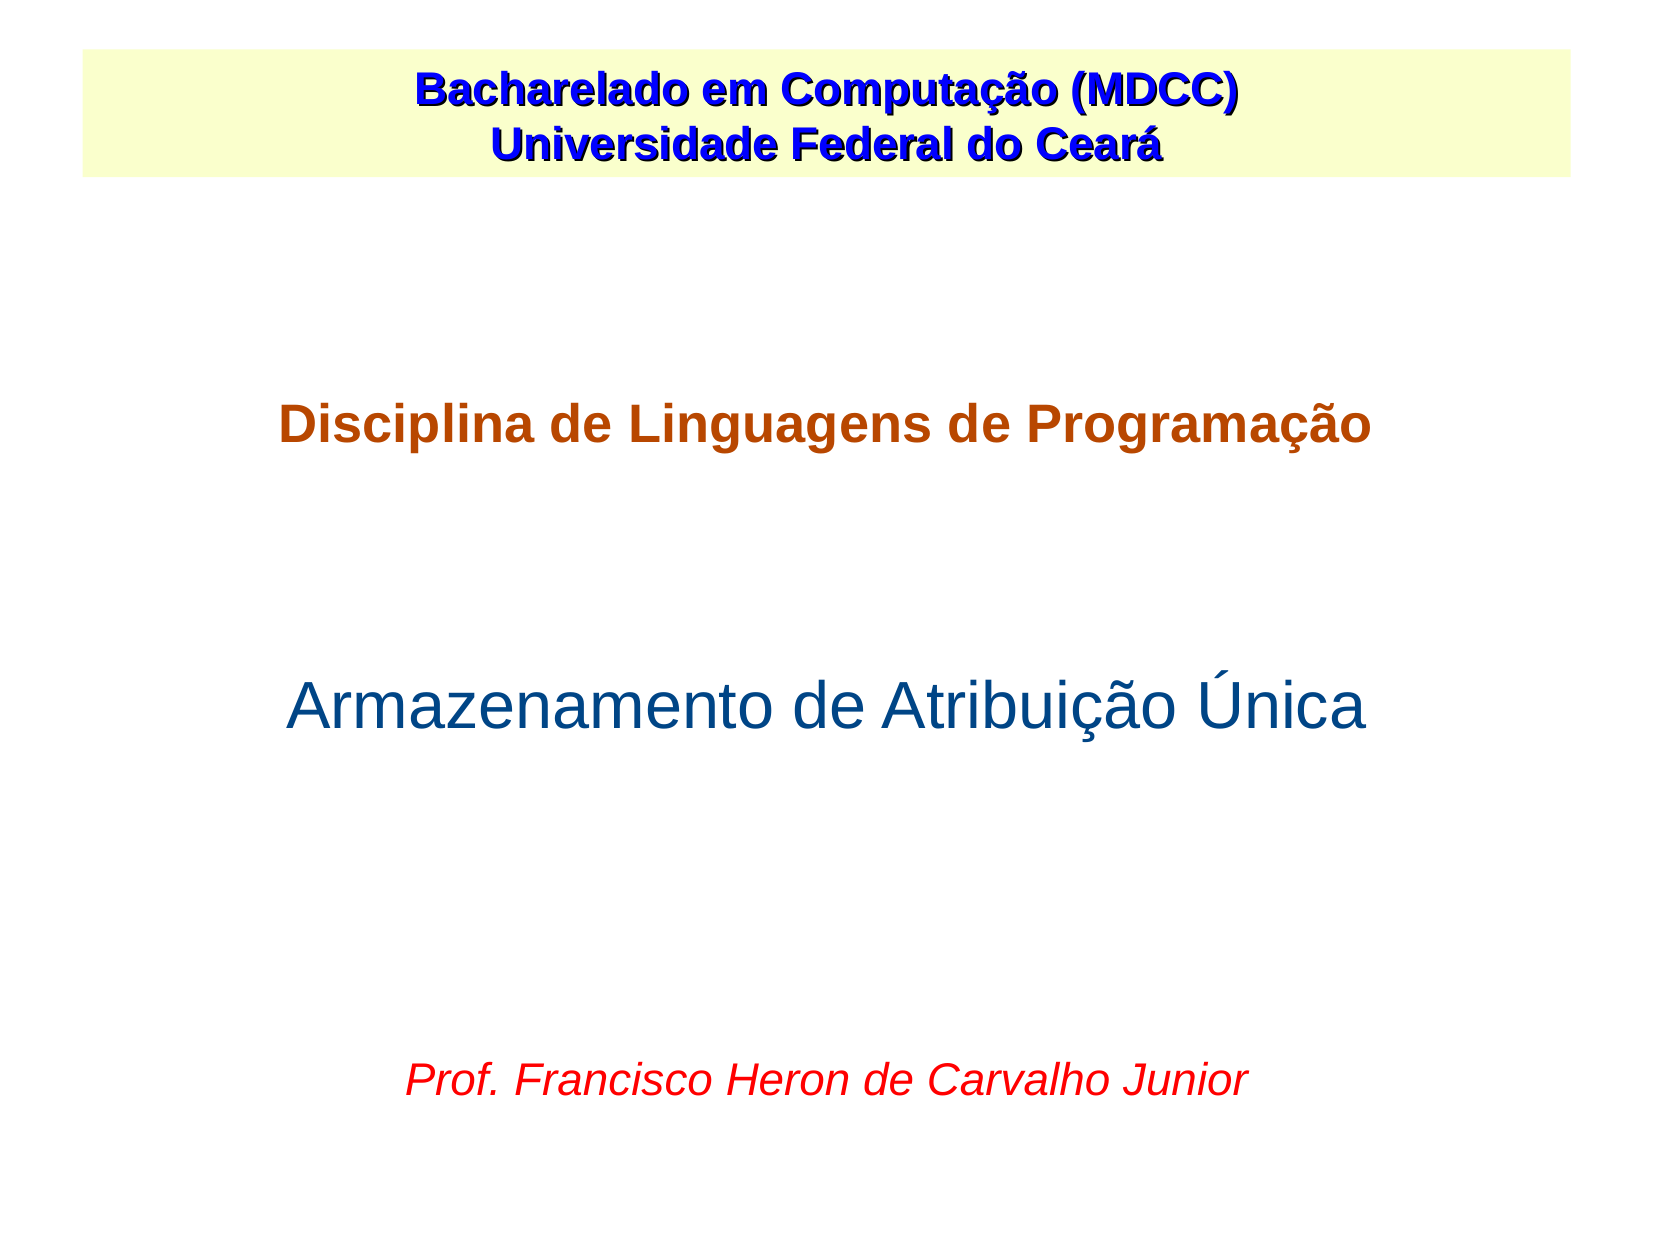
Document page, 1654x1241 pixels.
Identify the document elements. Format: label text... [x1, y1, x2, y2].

title Bacharelado em Computação (MDCC) Universidade Federal do Ceará [82, 49, 1571, 178]
subtitle Disciplina de Linguagens de Programação Armazenamento de Atribuição Única Prof. Francisco Heron de Carvalho Junior [82, 290, 1571, 1109]
